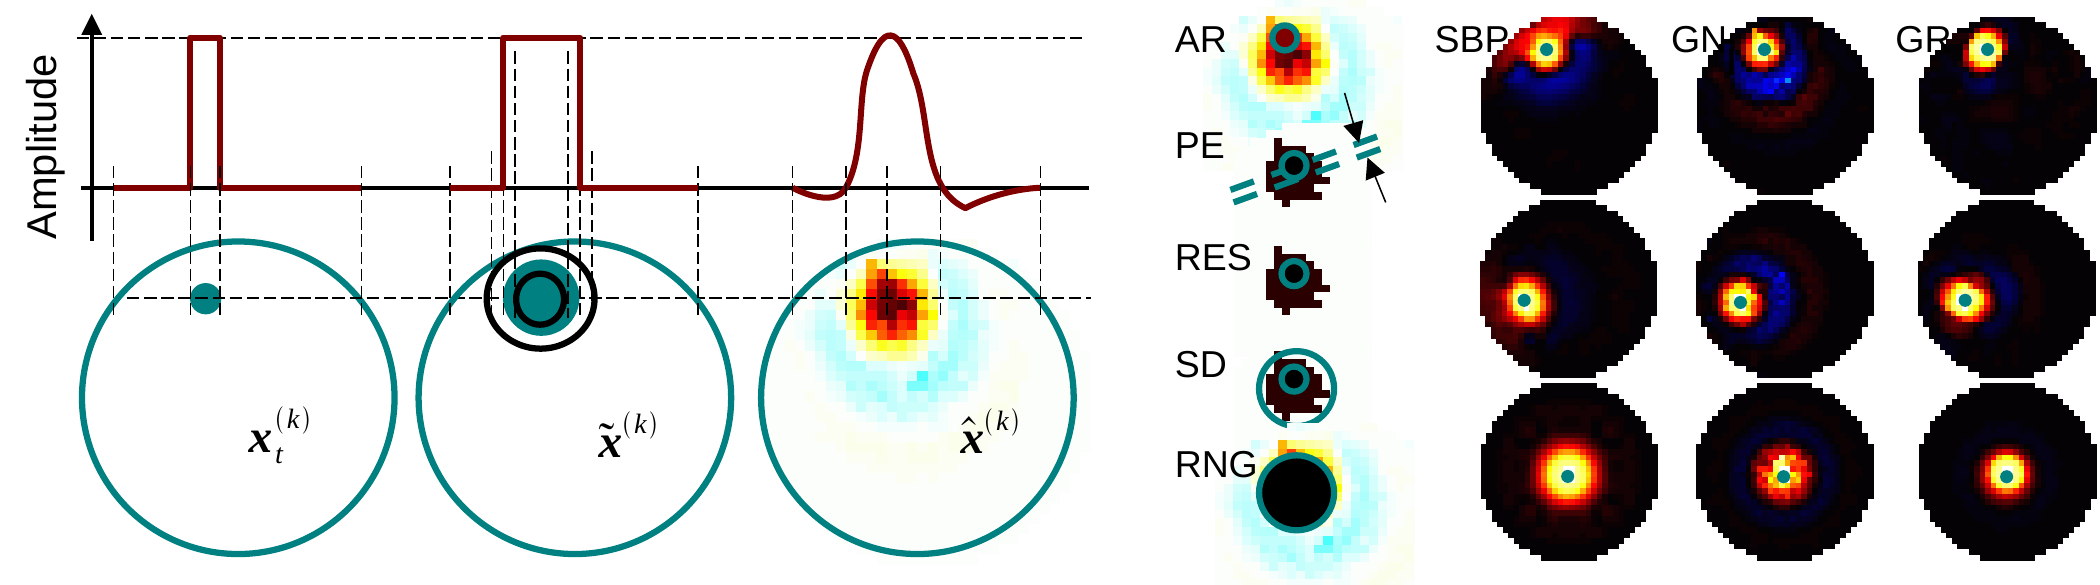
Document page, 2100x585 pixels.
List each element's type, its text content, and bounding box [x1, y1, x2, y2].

text_box [2000, 470, 2014, 484]
picture [765, 239, 1091, 565]
picture [1919, 383, 2097, 561]
picture [1203, 0, 1415, 585]
text_box SD [1160, 332, 1263, 398]
text_box RES [1160, 225, 1298, 292]
picture [1263, 355, 1330, 422]
chart [233, 402, 323, 469]
text_box [1733, 295, 1748, 310]
picture [1234, 179, 1248, 184]
chart [580, 407, 670, 468]
picture [1919, 17, 2097, 195]
text_box [1776, 470, 1791, 484]
text_box SBP [1419, 7, 1538, 73]
text_box GN [1656, 7, 1774, 73]
text_box [1259, 455, 1335, 531]
text_box [1298, 261, 1307, 286]
text_box [506, 262, 577, 333]
text_box [520, 277, 560, 321]
chart [942, 403, 1032, 464]
text_box [193, 286, 219, 312]
picture [1480, 200, 1657, 378]
text_box [1272, 25, 1298, 51]
picture [1481, 383, 1658, 561]
text_box [1281, 366, 1307, 392]
text_box [1281, 153, 1307, 179]
text_box Amplitude [6, 39, 73, 255]
text_box [1958, 293, 1972, 307]
text_box [1539, 42, 1554, 57]
text_box RNG [1160, 432, 1298, 498]
picture [765, 239, 886, 347]
picture [1697, 17, 1874, 195]
picture [1918, 200, 2096, 378]
picture [765, 245, 1070, 550]
text_box GR [1880, 7, 1999, 73]
text_box [1517, 293, 1531, 307]
picture [1481, 17, 1658, 195]
text_box [1561, 469, 1575, 484]
picture [1696, 200, 1874, 378]
text_box AR [1160, 7, 1263, 73]
text_box PE [1160, 113, 1263, 179]
picture [1696, 383, 1874, 561]
